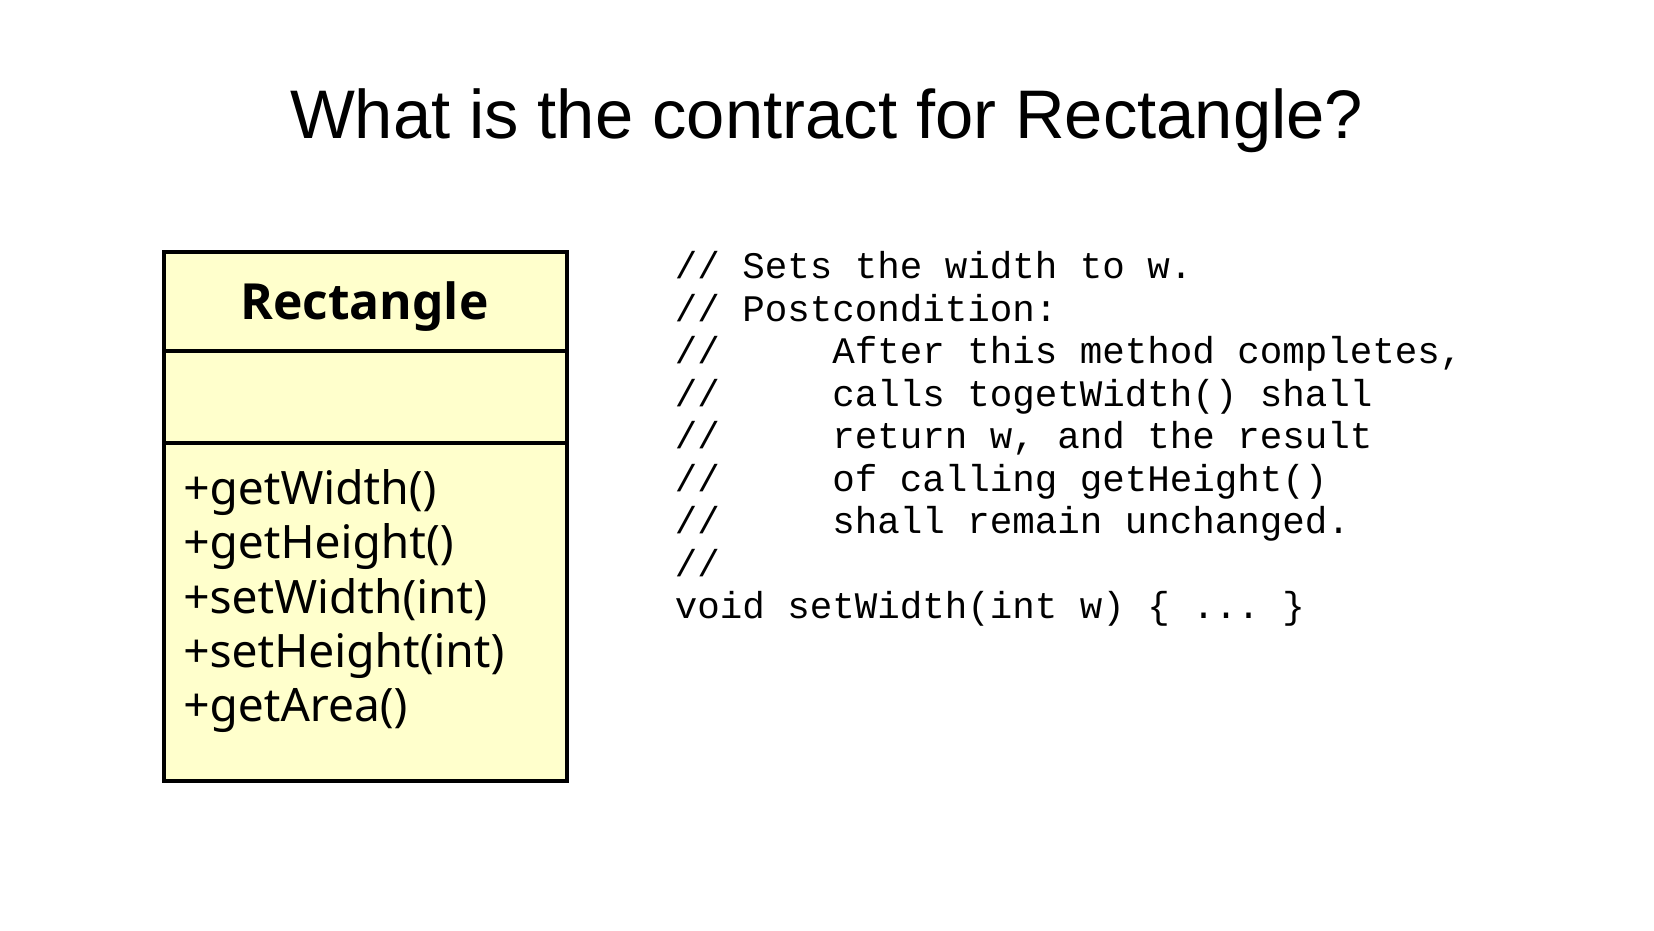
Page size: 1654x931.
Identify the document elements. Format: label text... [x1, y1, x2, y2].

title What is the contract for Rectangle? [82, 37, 1571, 193]
picture [100, 192, 627, 841]
text_box // Sets the width to w. // Postcondition: // After this method completes, // calls togetWidth() shall // return w, and the result // of calling getHeight() // shall remain unchanged. // void setWidth(int w) { ... } [660, 240, 1576, 811]
